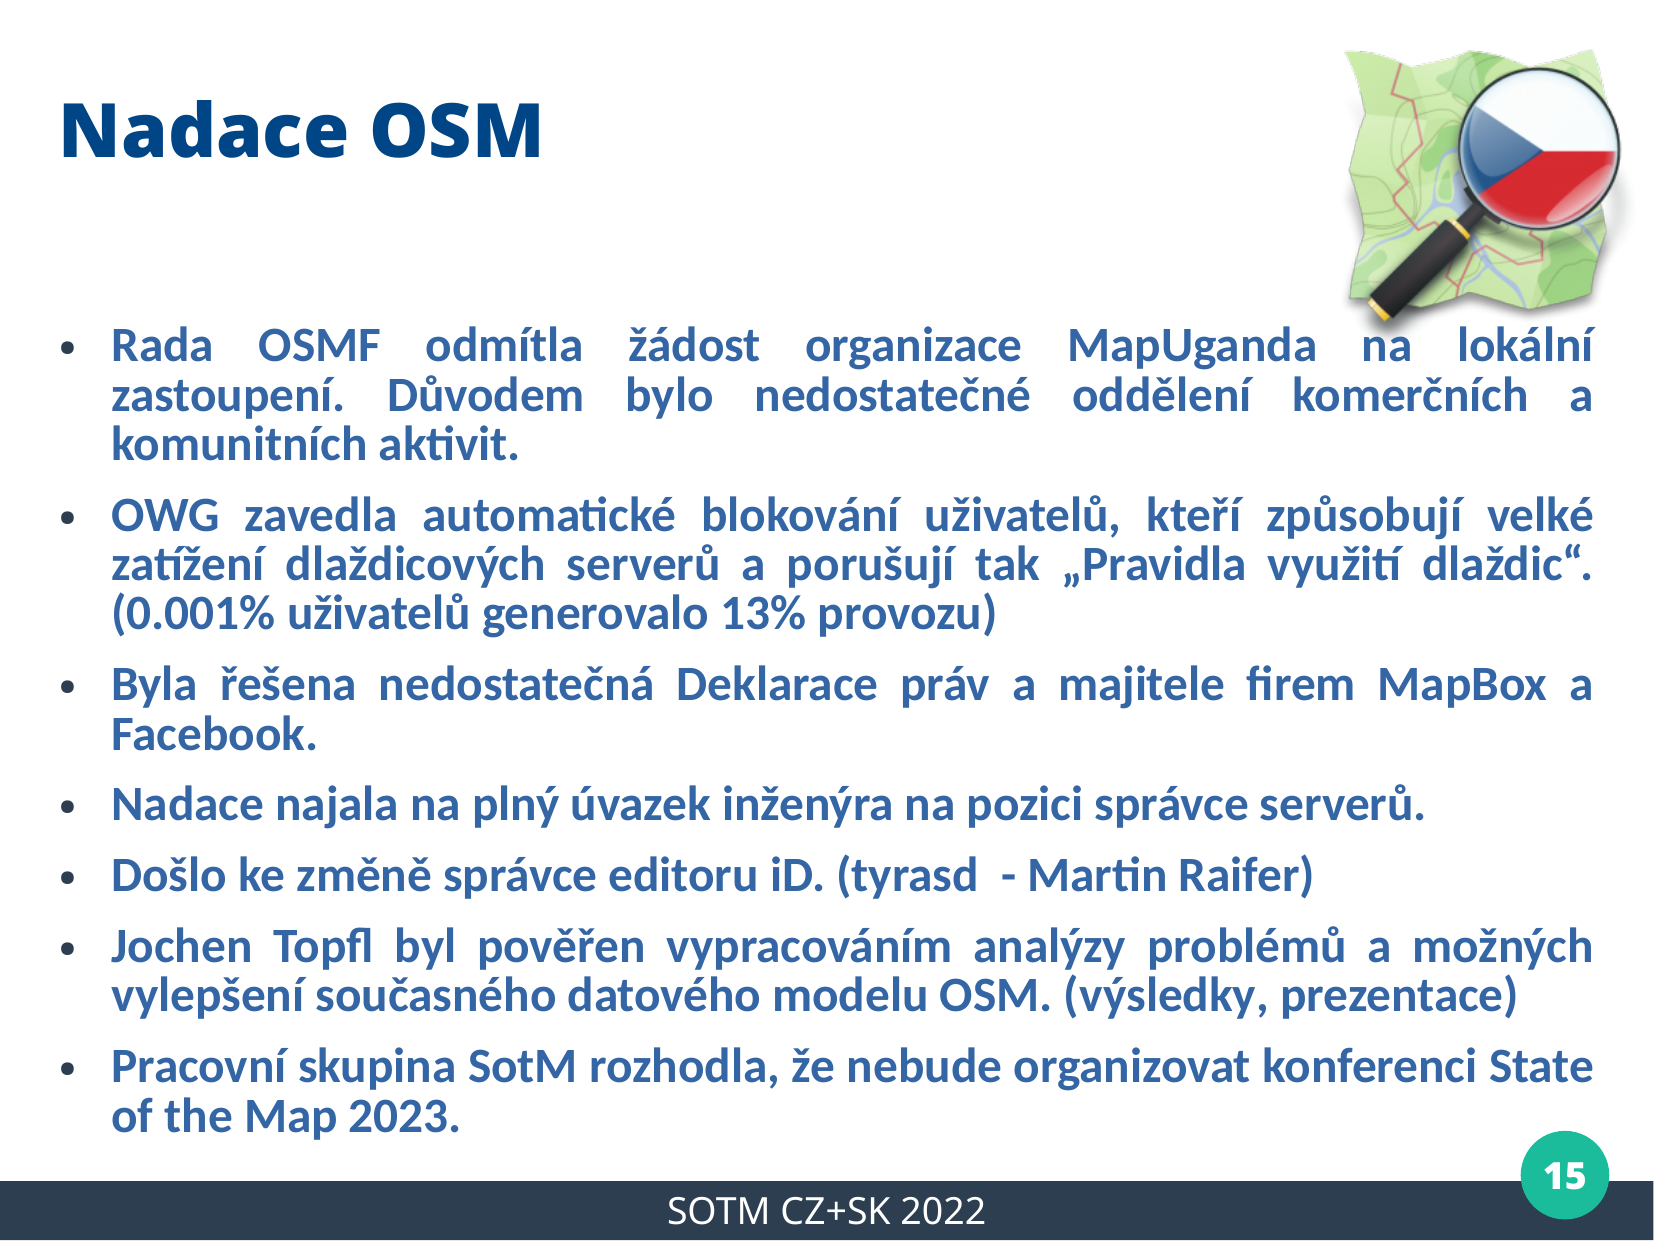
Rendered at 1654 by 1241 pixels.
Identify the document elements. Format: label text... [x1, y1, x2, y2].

list Rada OSMF odmítla žádost organizace MapUganda na lokální zastoupení. Důvodem bylo nedostatečné oddělení komerčních a komunitních aktivit. OWG zavedla automatické blokování uživatelů, kteří způsobují velké zatížení dlaždicových serverů a porušují tak „Pravidla využití dlaždic“. (0.001% uživatelů generovalo 13% provozu) Byla řešena nedostatečná Deklarace práv a majitele firem MapBox a Facebook. Nadace najala na plný úvazek inženýra na pozici správce serverů. Došlo ke změně správce editoru iD. (tyrasd - Martin Raifer) Jochen Topfl byl pověřen vypracováním analýzy problémů a možných vylepšení současného datového modelu OSM. (výsledky, prezentace) Pracovní skupina SotM rozhodla, že nebude organizovat konferenci State of the Map 2023. [59, 324, 1595, 1152]
picture [1334, 49, 1635, 350]
title Nadace OSM [59, 49, 1347, 207]
